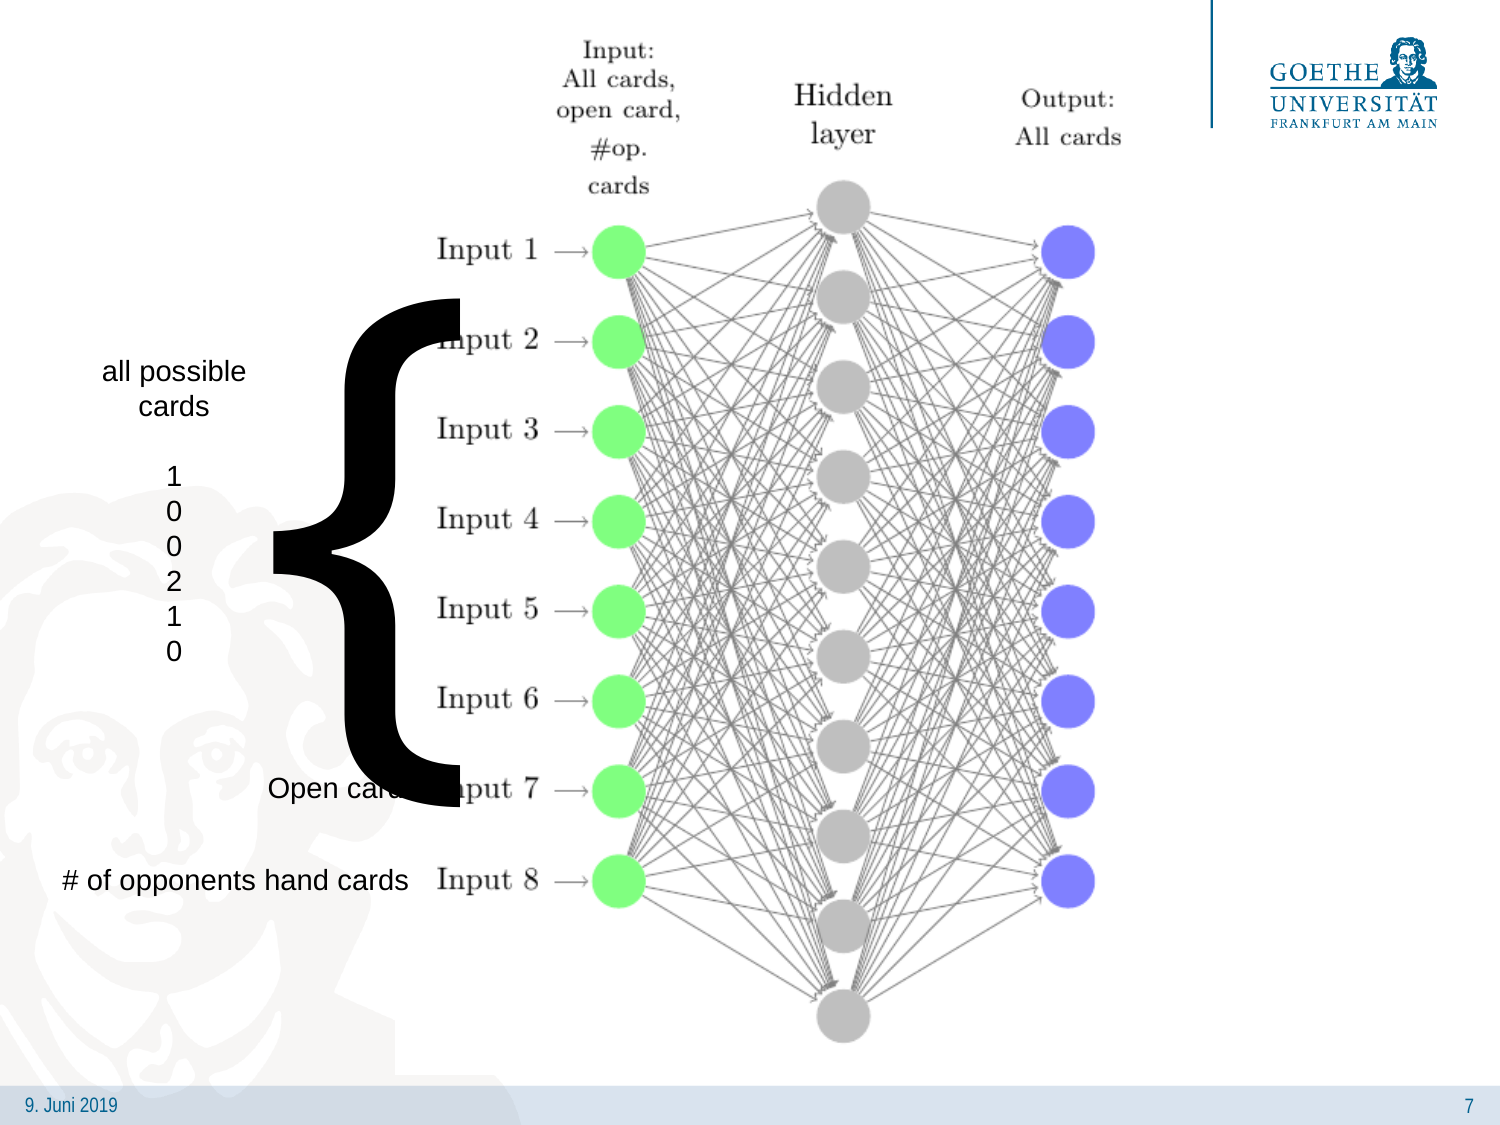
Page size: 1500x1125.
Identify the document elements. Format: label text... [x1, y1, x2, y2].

picture [0, 0, 1500, 1125]
text_box { [242, 117, 1257, 236]
text_box Open card [0, 753, 420, 825]
text_box # of opponents hand cards [47, 845, 1062, 965]
slide_number <number> [1417, 1092, 1475, 1122]
text_box all possible cards 1 0 0 2 1 0 [70, 337, 279, 456]
